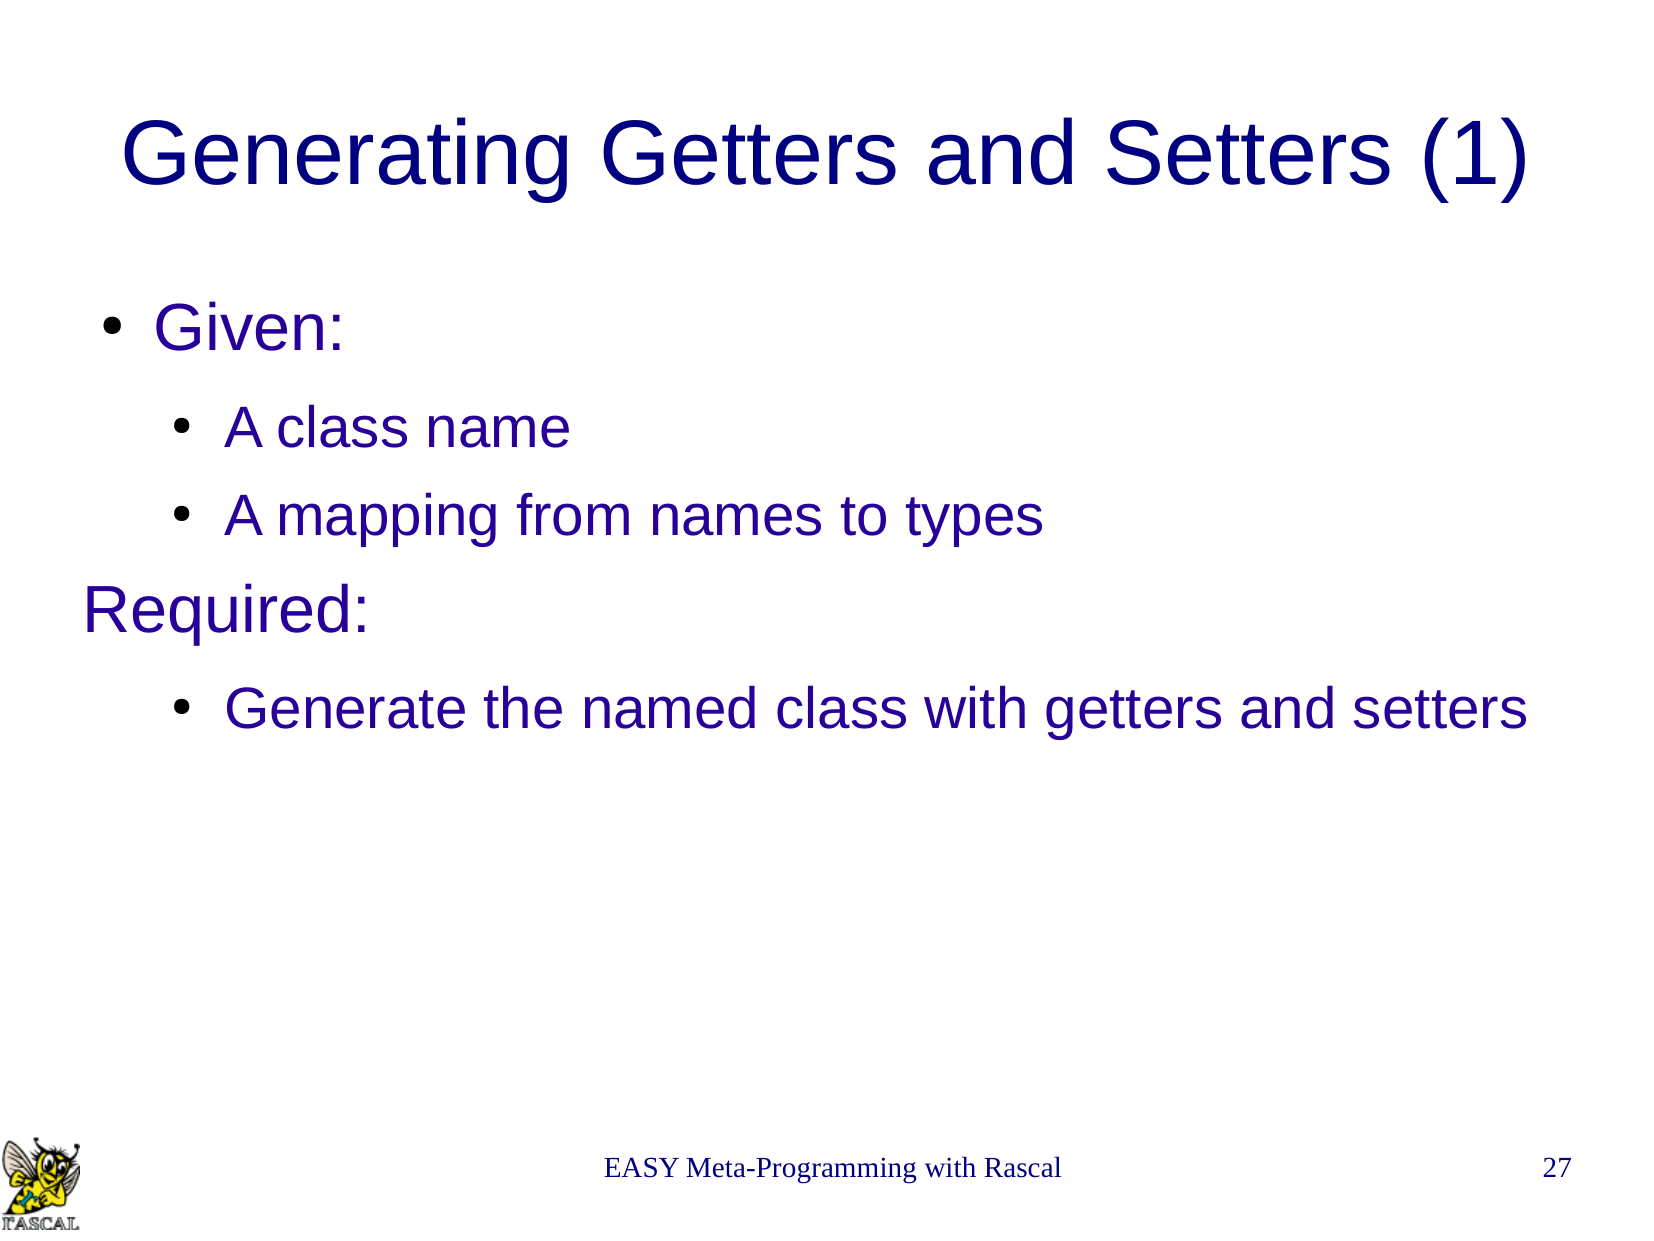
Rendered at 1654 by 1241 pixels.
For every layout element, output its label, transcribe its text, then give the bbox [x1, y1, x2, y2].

list Given: A class name A mapping from names to types Required: Generate the named class with getters and setters [82, 290, 1571, 1010]
title Generating Getters and Setters (1) [82, 49, 1571, 257]
picture [1, 1137, 80, 1230]
